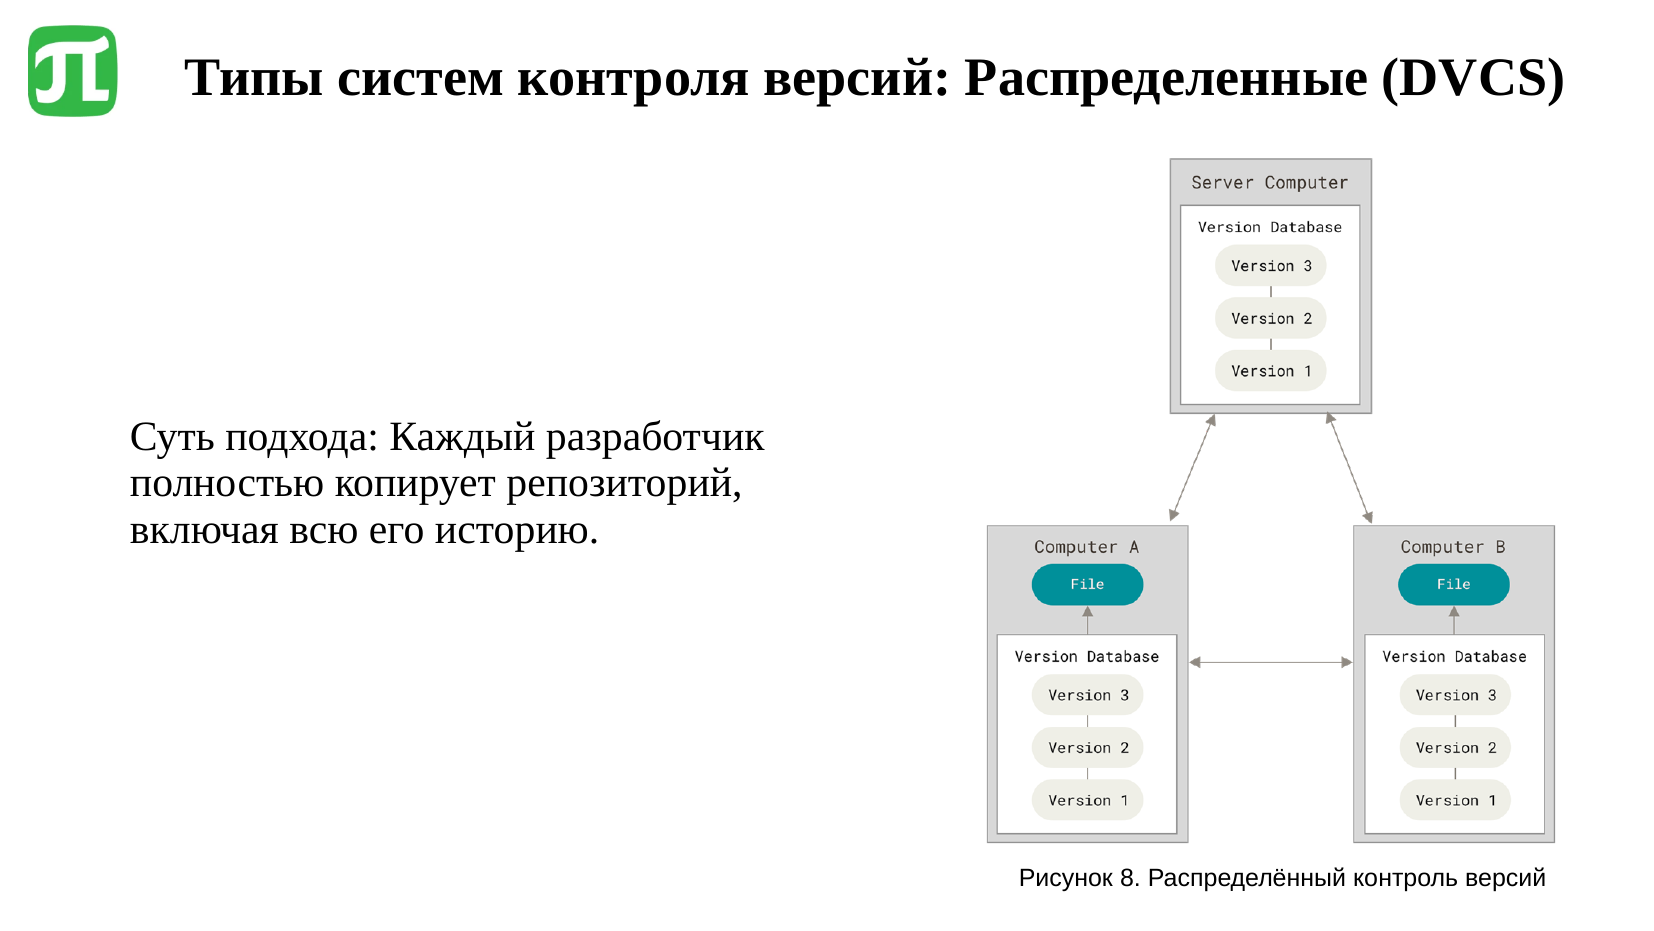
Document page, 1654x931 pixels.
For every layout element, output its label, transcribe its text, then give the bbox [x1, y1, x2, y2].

picture [28, 25, 119, 119]
list Суть подхода: Каждый разработчик полностью копирует репозиторий, включая всю его историю. [59, 413, 892, 621]
text_box Рисунок 8. Распределённый контроль версий [1003, 856, 1595, 916]
picture [974, 147, 1566, 854]
title Типы систем контроля версий: Распределенные (DVCS) [171, 0, 1595, 156]
